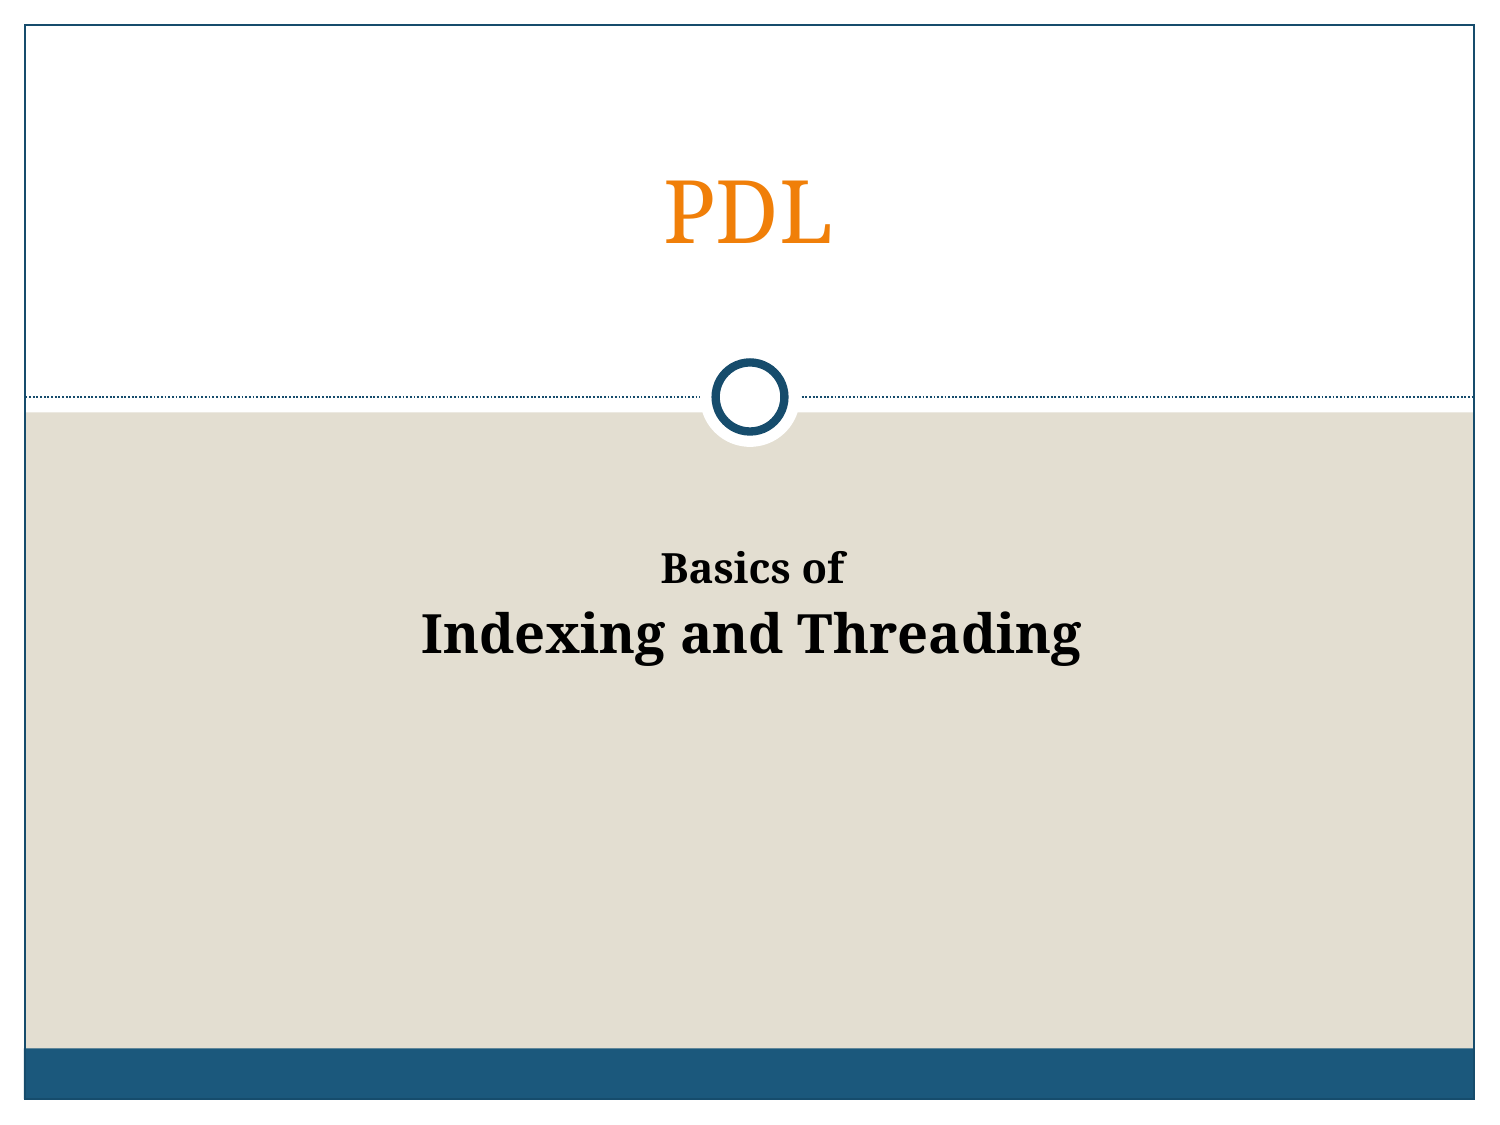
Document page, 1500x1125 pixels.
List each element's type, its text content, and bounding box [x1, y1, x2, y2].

text_box Basics of Indexing and Threading [227, 534, 1278, 822]
title PDL [111, 93, 1387, 269]
